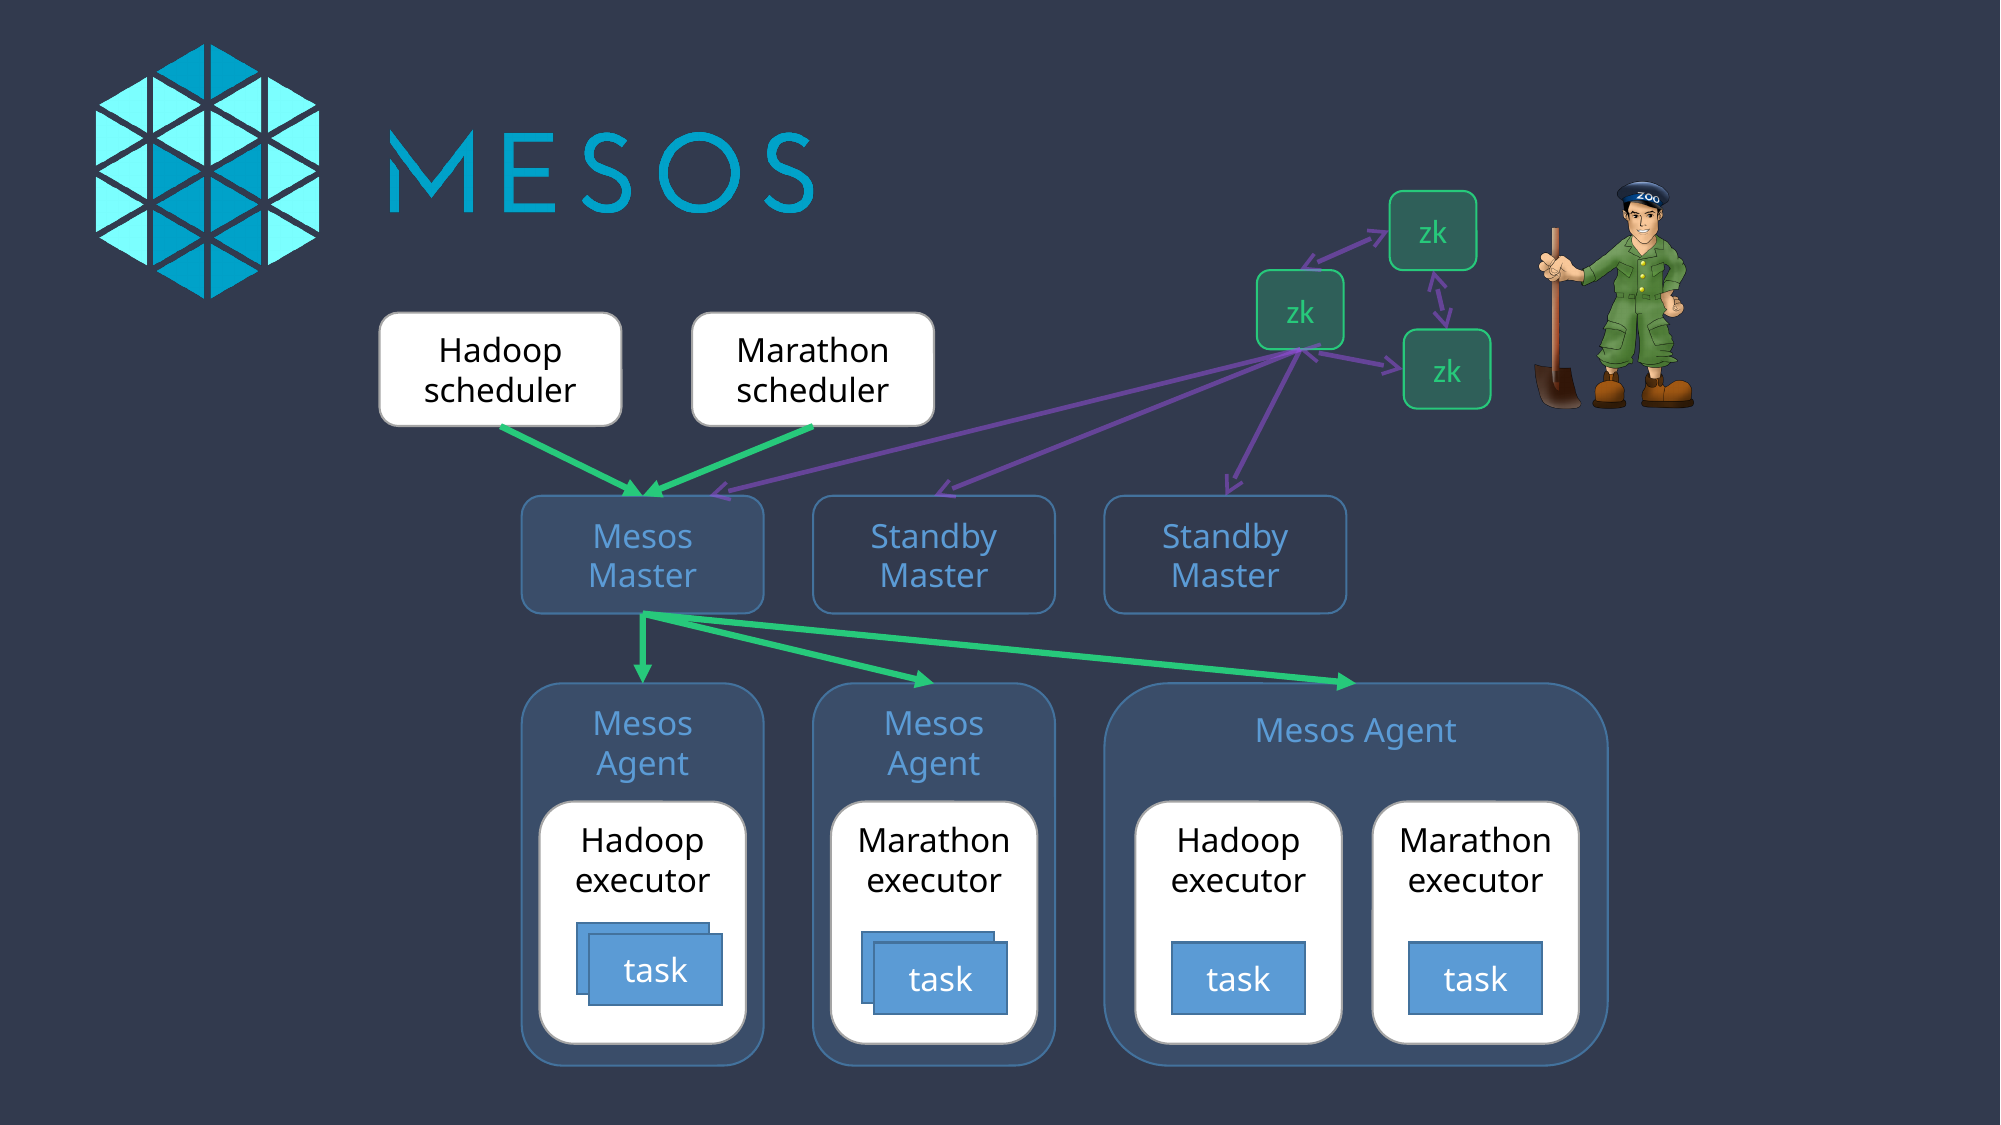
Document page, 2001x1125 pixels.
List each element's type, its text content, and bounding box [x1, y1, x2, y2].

text_box [861, 931, 995, 1003]
text_box task [874, 942, 1008, 1014]
text_box task [589, 933, 723, 1005]
text_box Standby Master [813, 495, 1056, 614]
picture [1534, 181, 1694, 409]
text_box zk [1256, 270, 1344, 350]
text_box Mesos Master [521, 495, 764, 614]
text_box Standby Master [1104, 495, 1347, 614]
text_box Marathon executor [1372, 801, 1579, 1044]
picture [95, 38, 814, 300]
text_box Hadoop executor [539, 801, 746, 1044]
text_box Hadoop scheduler [379, 312, 622, 427]
text_box Marathon scheduler [692, 312, 935, 427]
text_box Hadoop executor [1135, 801, 1342, 1044]
text_box Marathon executor [830, 801, 1038, 1044]
text_box task [1409, 942, 1543, 1014]
text_box zk [1403, 329, 1491, 409]
text_box Mesos Agent [521, 683, 764, 1066]
text_box Mesos Agent [813, 683, 1056, 1066]
text_box [576, 922, 710, 994]
text_box Mesos Agent [1104, 683, 1608, 1066]
text_box zk [1389, 190, 1477, 271]
text_box task [1172, 942, 1305, 1014]
